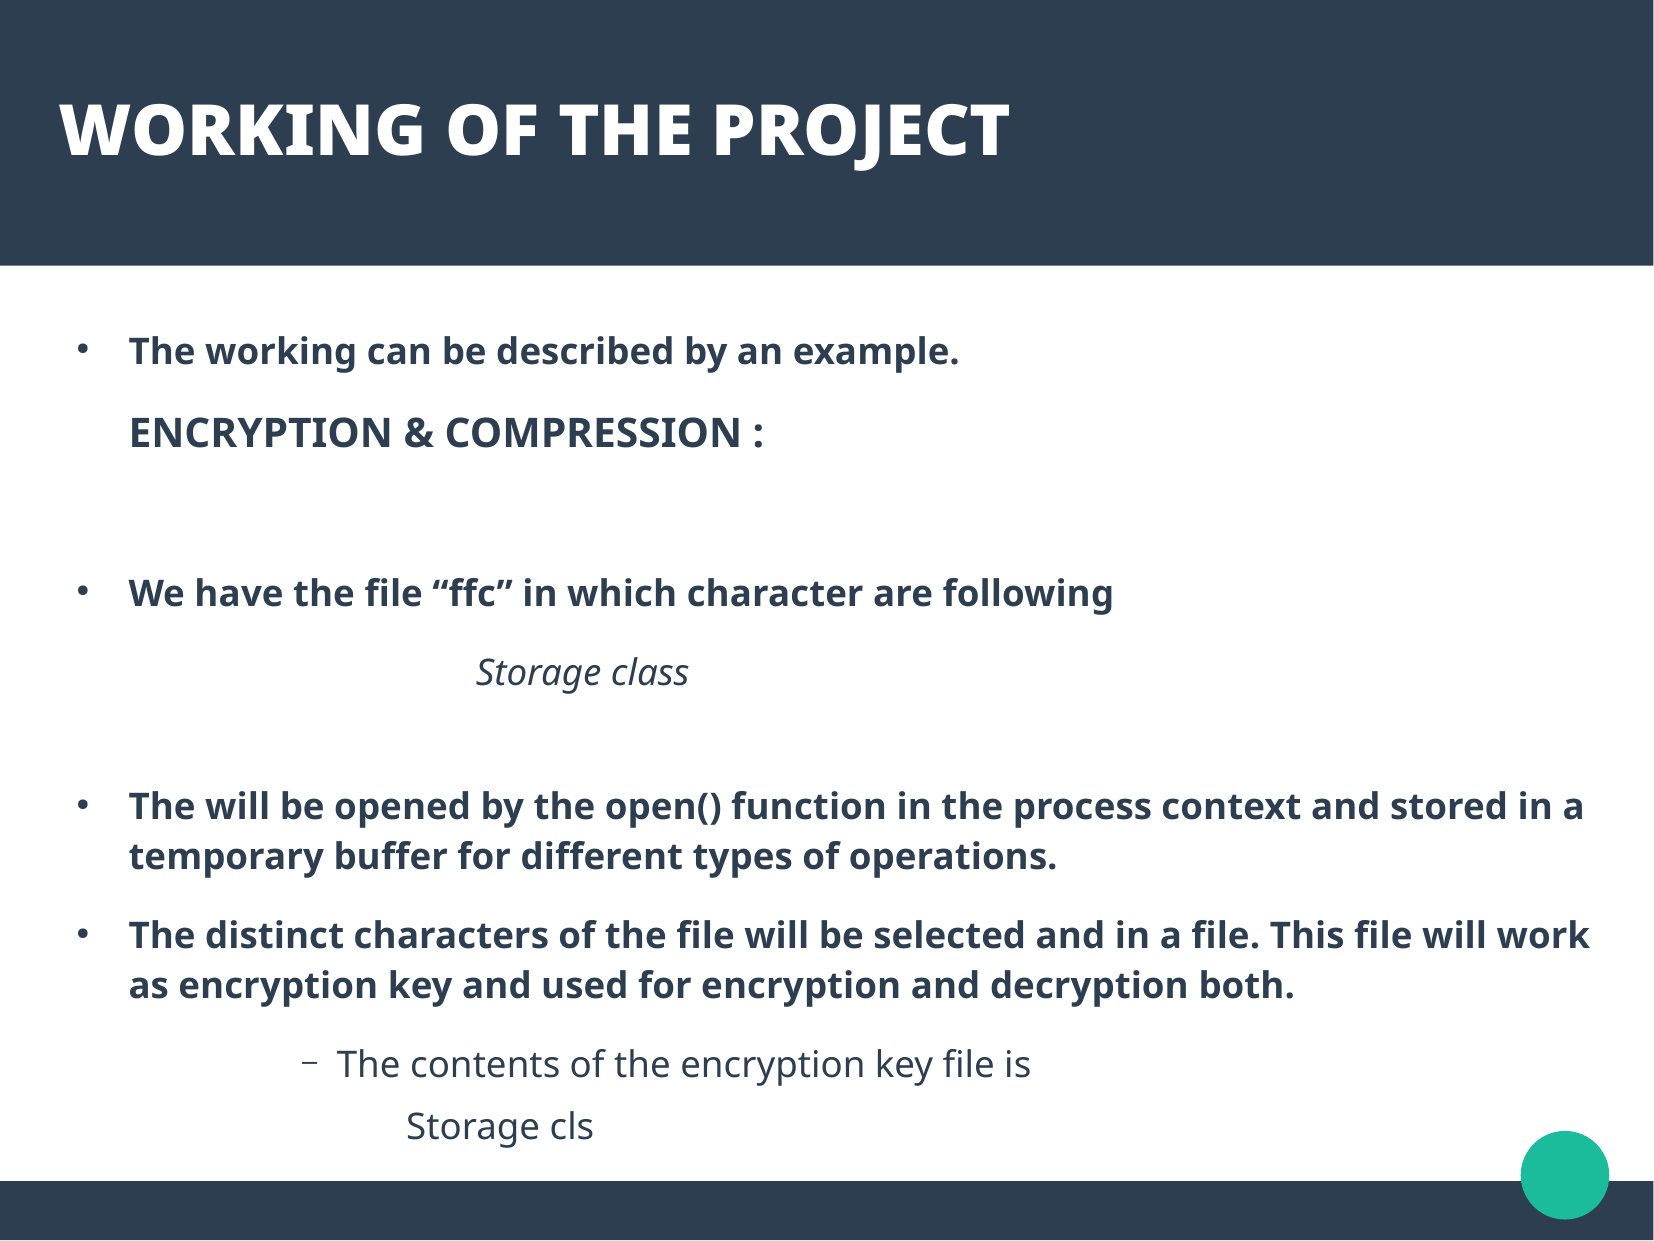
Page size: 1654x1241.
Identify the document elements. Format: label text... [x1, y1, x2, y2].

list The working can be described by an example. ENCRYPTION & COMPRESSION : We have the file “ffc” in which character are following Storage class The will be opened by the open() function in the process context and stored in a temporary buffer for different types of operations. The distinct characters of the file will be selected and in a file. This file will work as encryption key and used for encryption and decryption both. The contents of the encryption key file is Storage cls [59, 324, 1595, 1152]
title WORKING OF THE PROJECT [59, 49, 1595, 207]
